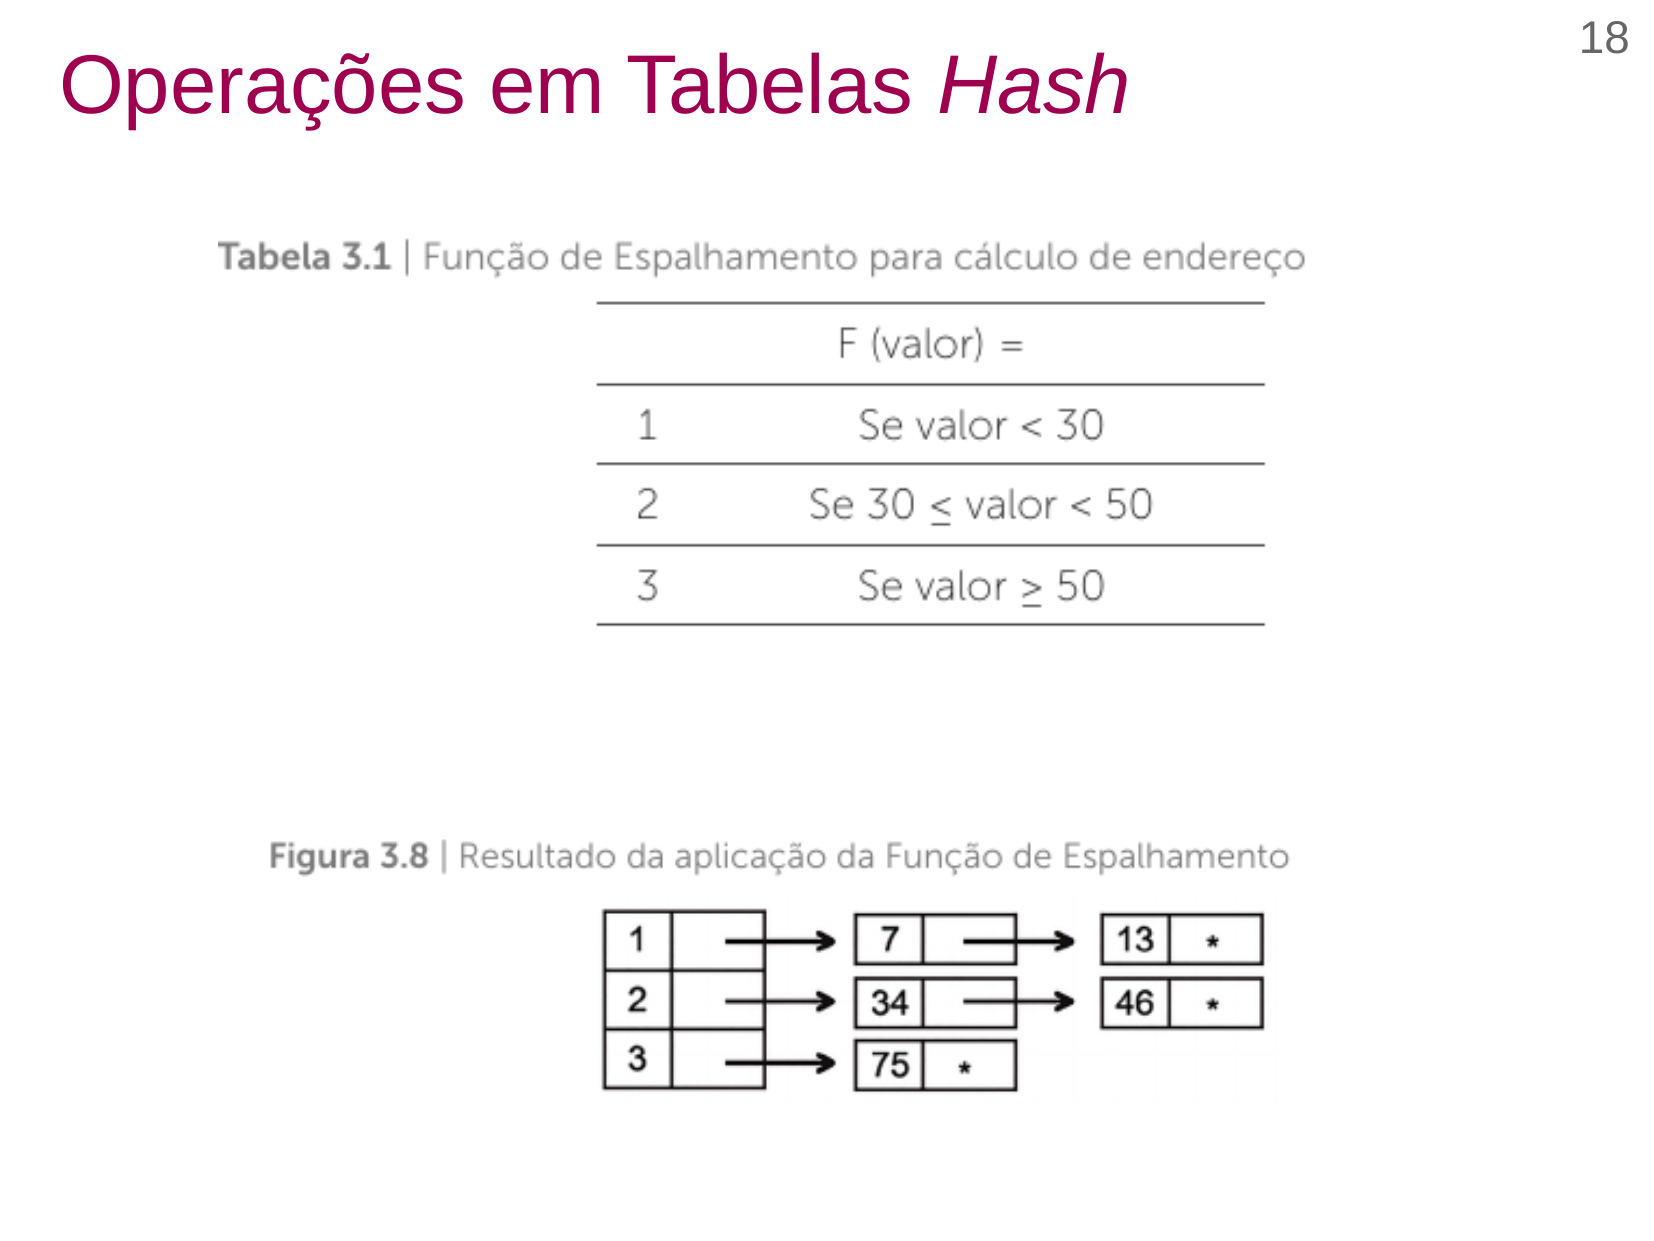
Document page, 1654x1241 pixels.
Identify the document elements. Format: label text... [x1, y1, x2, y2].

picture [218, 235, 1319, 638]
picture [265, 838, 1297, 1105]
title Operações em Tabelas Hash [59, 29, 1595, 148]
